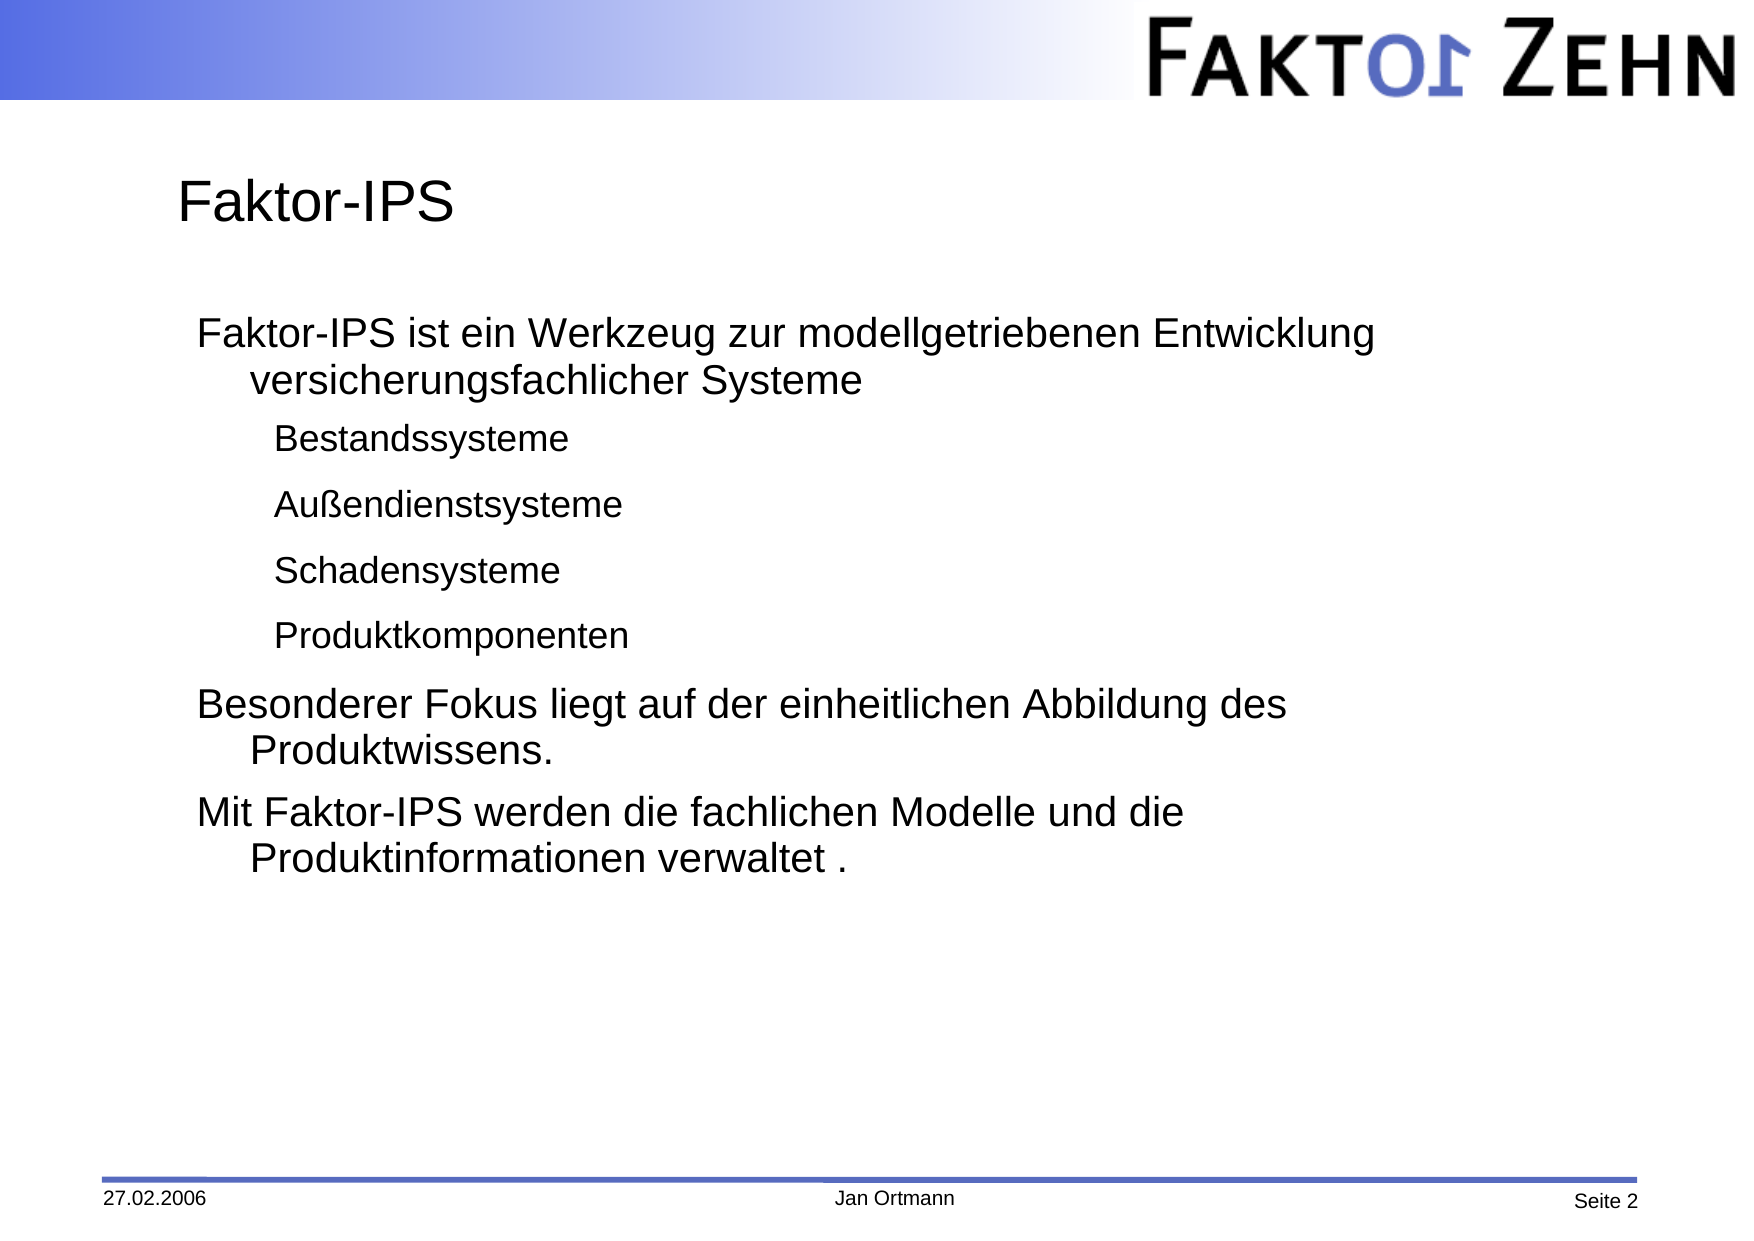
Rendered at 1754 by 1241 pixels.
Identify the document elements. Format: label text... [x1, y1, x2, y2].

list Faktor-IPS ist ein Werkzeug zur modellgetriebenen Entwicklung versicherungsfachlicher Systeme Bestandssysteme Außendienstsysteme Schadensysteme Produktkomponenten Besonderer Fokus liegt auf der einheitlichen Abbildung des Produktwissens. Mit Faktor-IPS werden die fachlichen Modelle und die Produktinformationen verwaltet . [179, 310, 1576, 1123]
title Faktor-IPS [177, 135, 1574, 266]
picture [1133, 2, 1749, 105]
